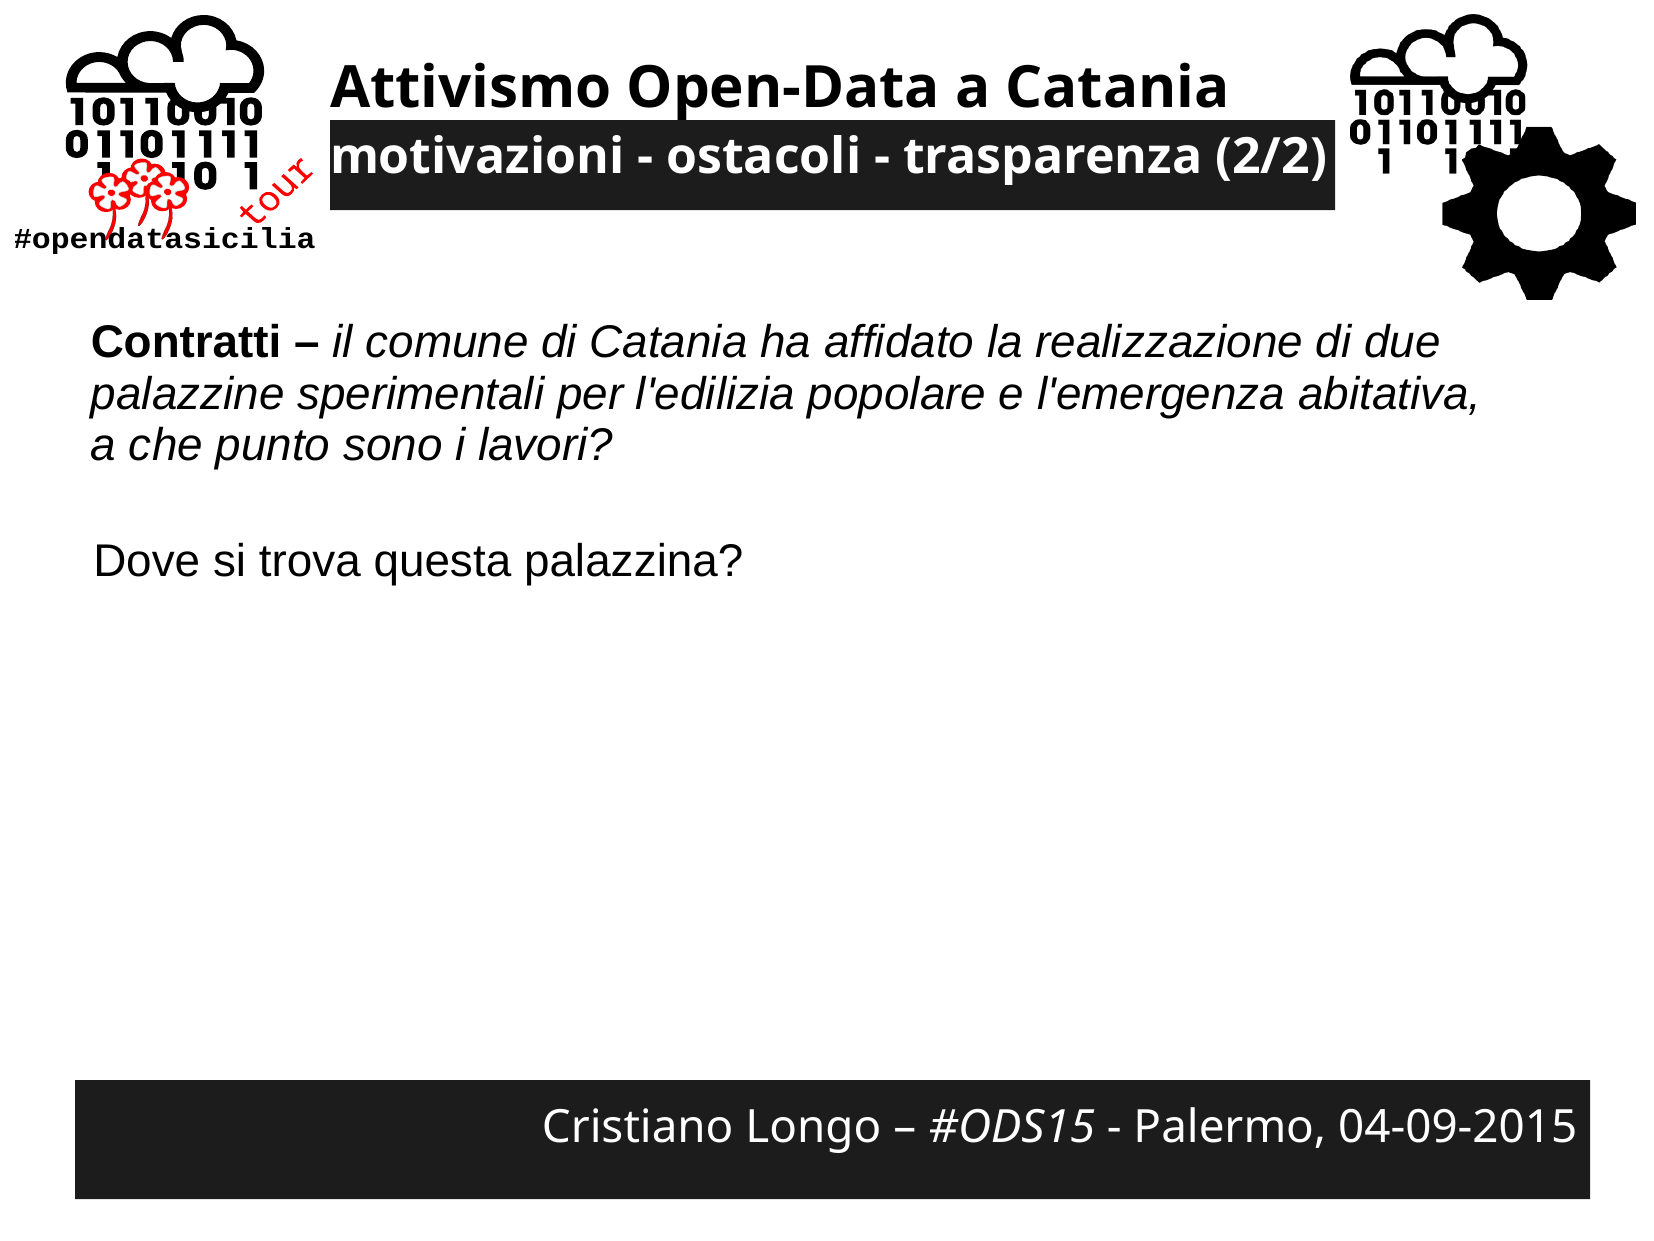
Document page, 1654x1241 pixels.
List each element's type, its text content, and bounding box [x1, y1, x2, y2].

list Attivismo Open-Data a Catania [330, 45, 1321, 120]
list Cristiano Longo – #ODS15 - Palermo, 04-09-2015 [75, 1080, 1591, 1200]
picture [15, 15, 316, 256]
text_box Dove si trova questa palazzina? [78, 527, 1369, 594]
text_box Contratti – il comune di Catania ha affidato la realizzazione di due palazzine sperimentali per l'edilizia popolare e l'emergenza abitativa, a che punto sono i lavori? [76, 309, 1532, 478]
list motivazioni - ostacoli - trasparenza (2/2) [330, 120, 1336, 211]
picture [1350, 14, 1636, 301]
